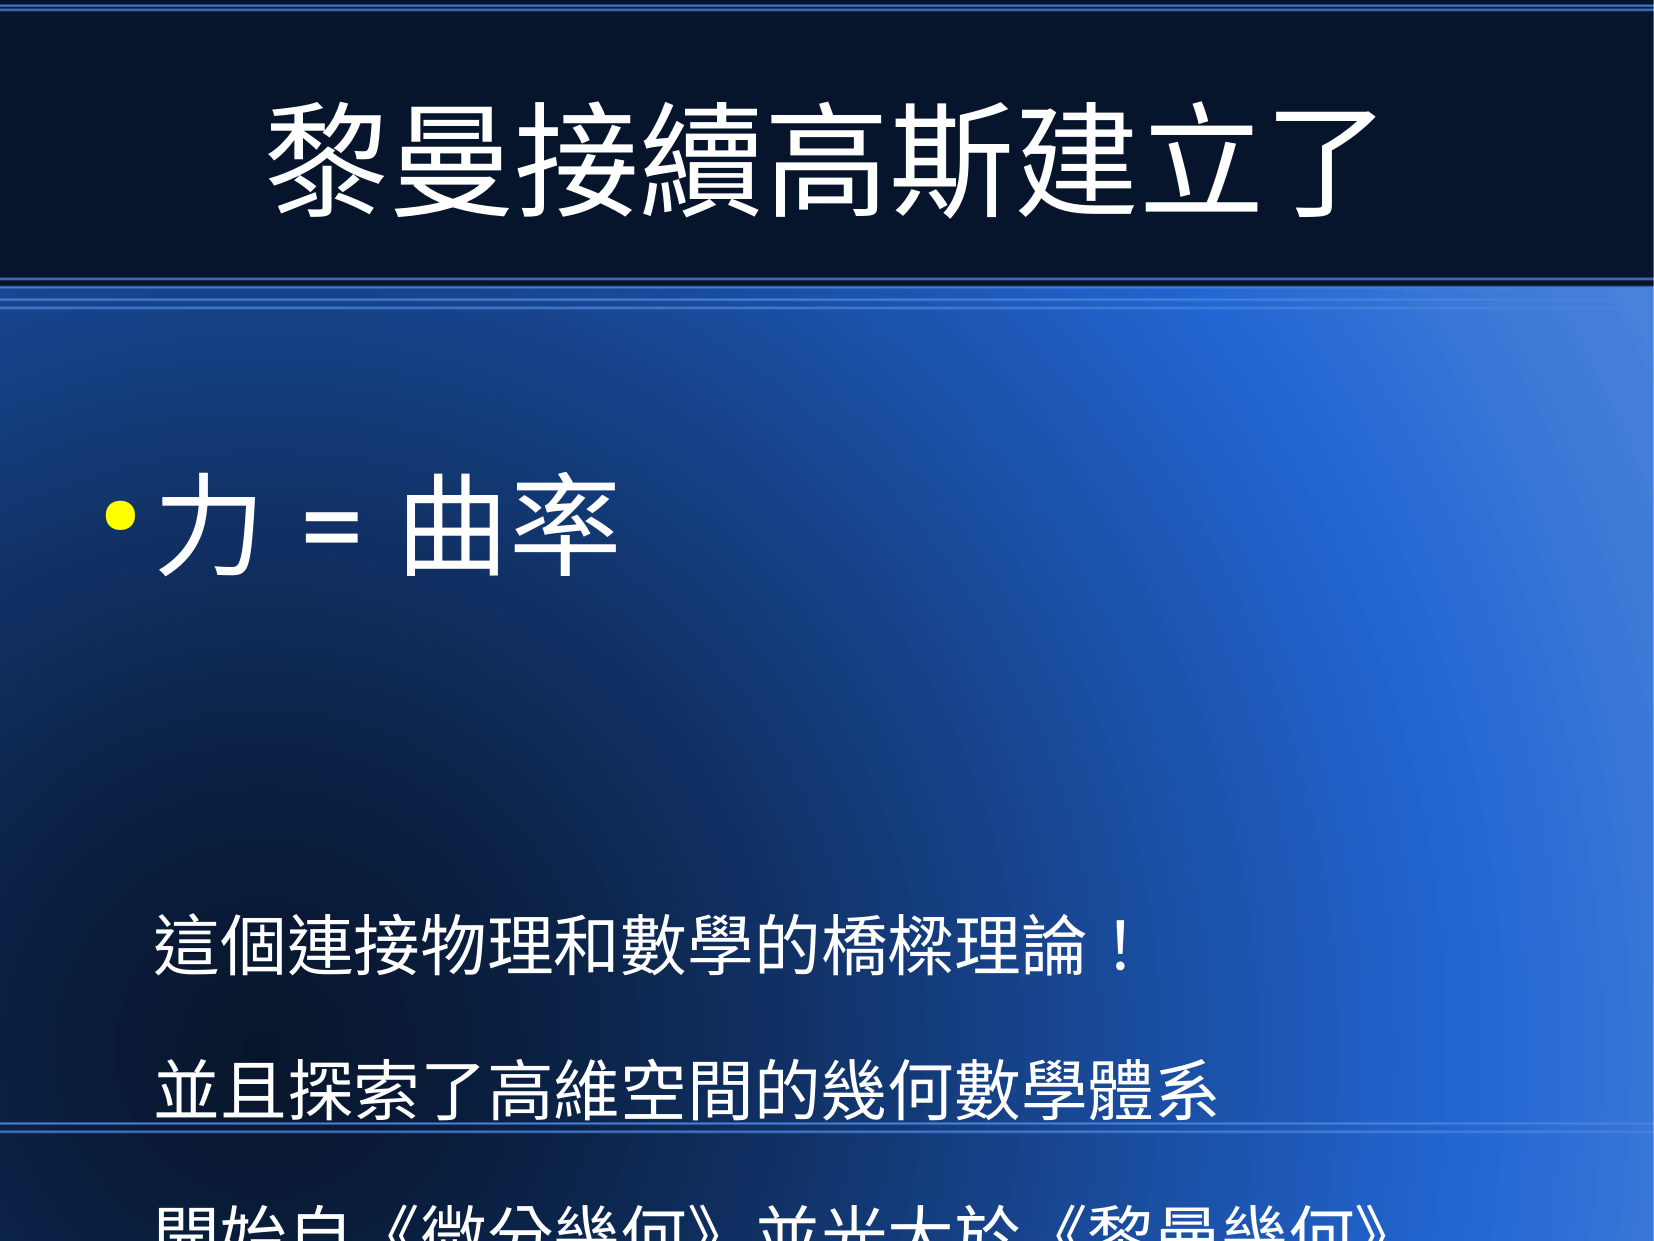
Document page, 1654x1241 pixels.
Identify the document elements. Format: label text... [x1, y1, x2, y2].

title 黎曼接續高斯建立了 [82, 49, 1571, 257]
picture [0, 0, 1654, 1241]
list 力=曲率 這個連接物理和數學的橋樑理論！ 並且探索了高維空間的幾何數學體系 開始自《微分幾何》並光大於《黎曼幾何》 [82, 355, 1571, 1241]
